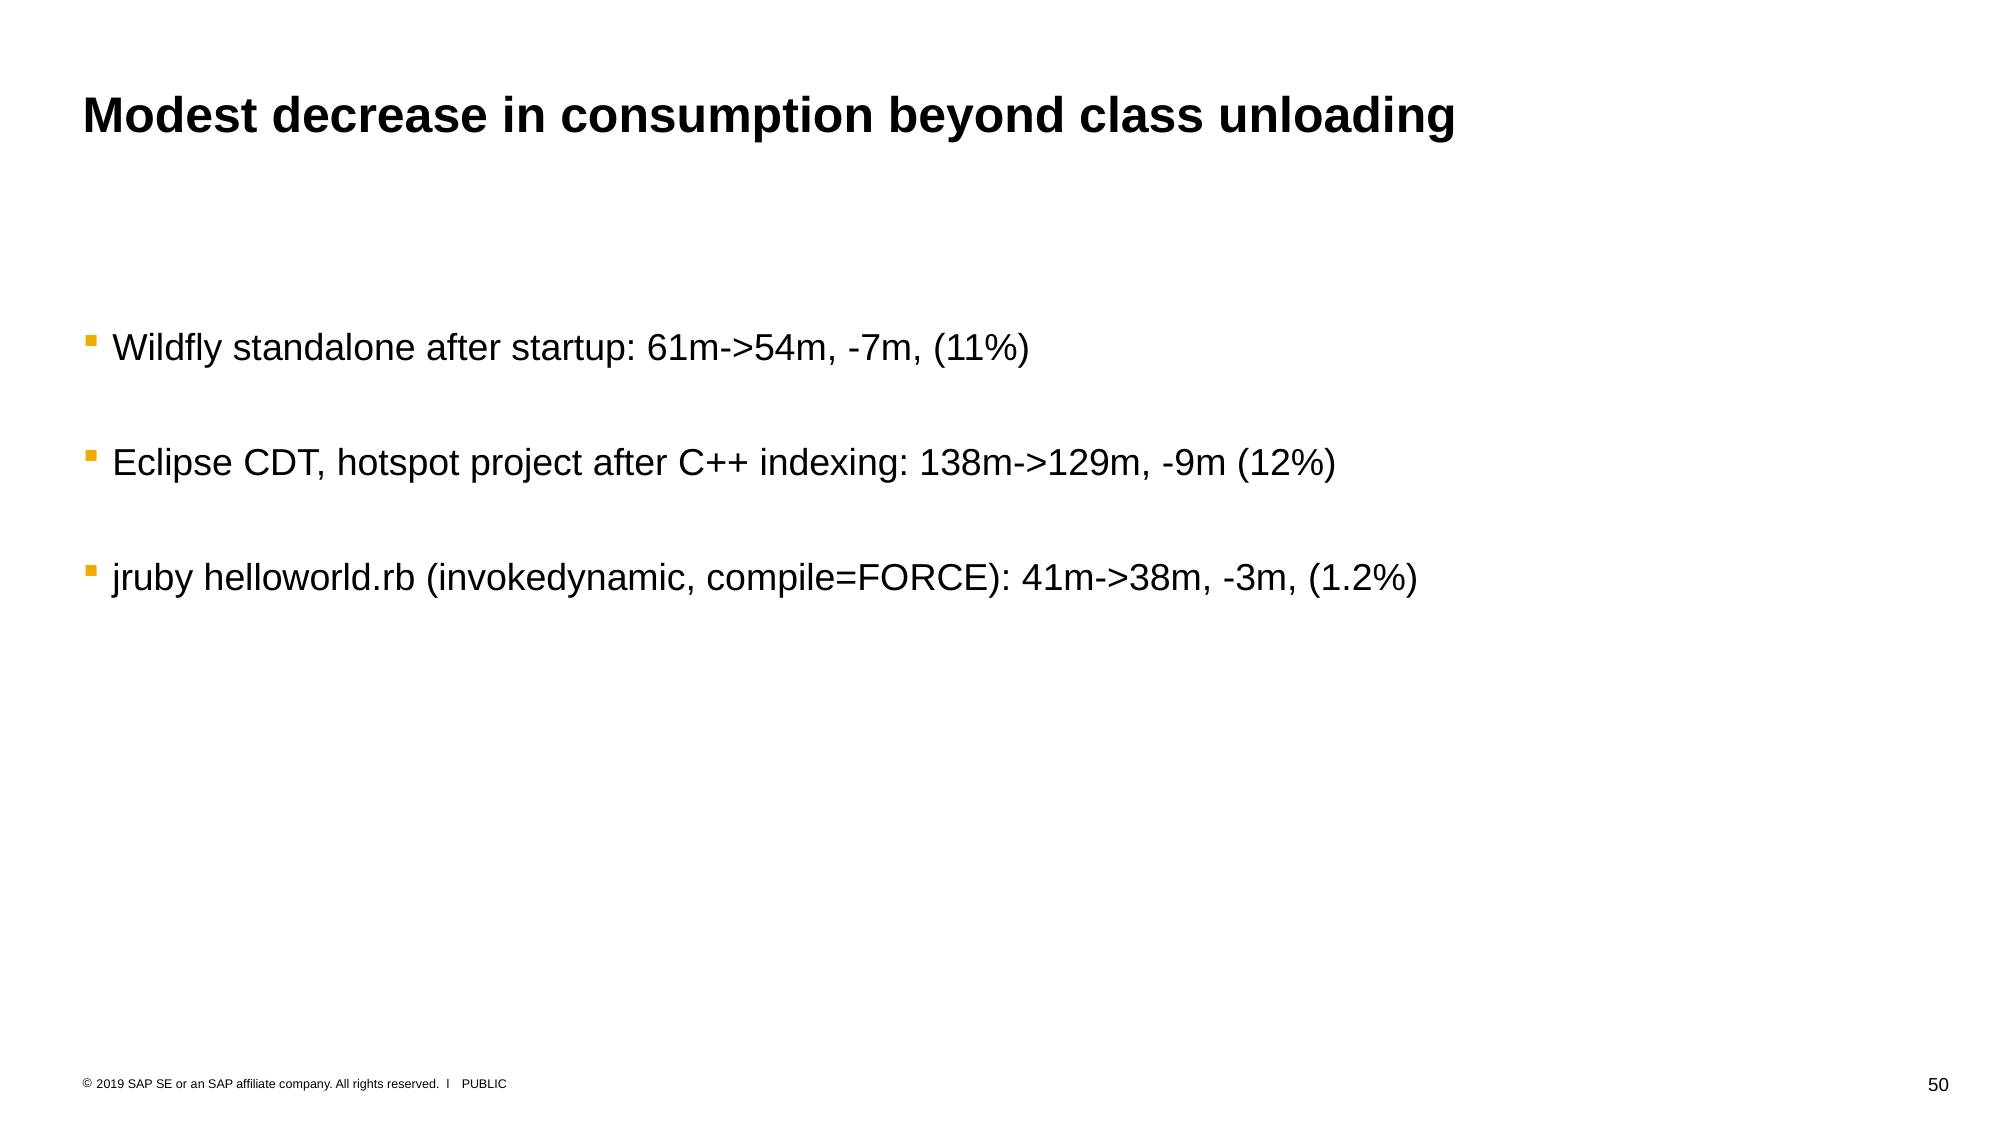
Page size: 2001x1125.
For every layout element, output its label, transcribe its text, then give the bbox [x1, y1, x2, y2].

title Modest decrease in consumption beyond class unloading [82, 82, 1918, 144]
list Wildfly standalone after startup: 61m->54m, -7m, (11%) Eclipse CDT, hotspot project after C++ indexing: 138m->129m, -9m (12%) jruby helloworld.rb (invokedynamic, compile=FORCE): 41m->38m, -3m, (1.2%) [82, 265, 1918, 1040]
